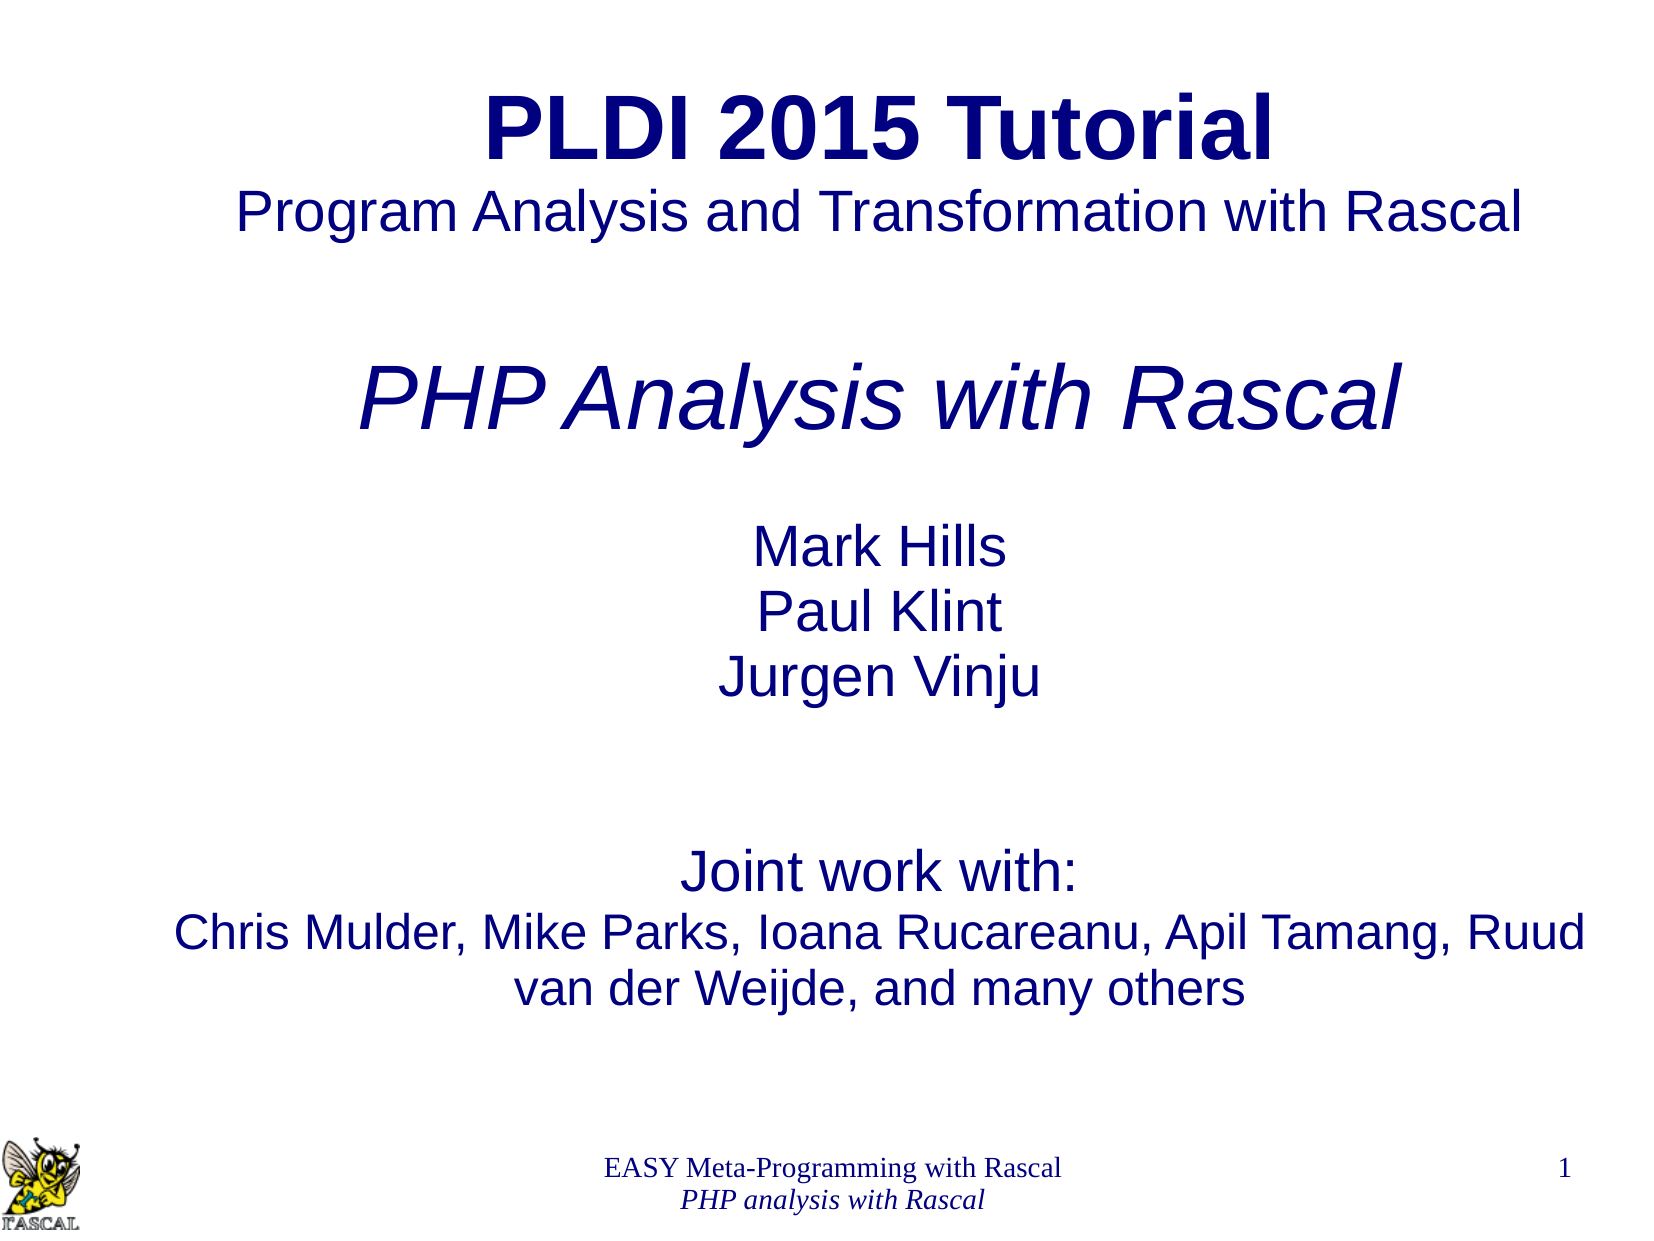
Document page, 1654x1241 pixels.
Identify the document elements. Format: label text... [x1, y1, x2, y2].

title PLDI 2015 Tutorial Program Analysis and Transformation with Rascal PHP Analysis with Rascal Mark Hills Paul Klint Jurgen Vinju Joint work with: Chris Mulder, Mike Parks, Ioana Rucareanu, Apil Tamang, Ruud van der Weijde, and many others [136, 77, 1625, 1071]
picture [1, 1137, 80, 1230]
